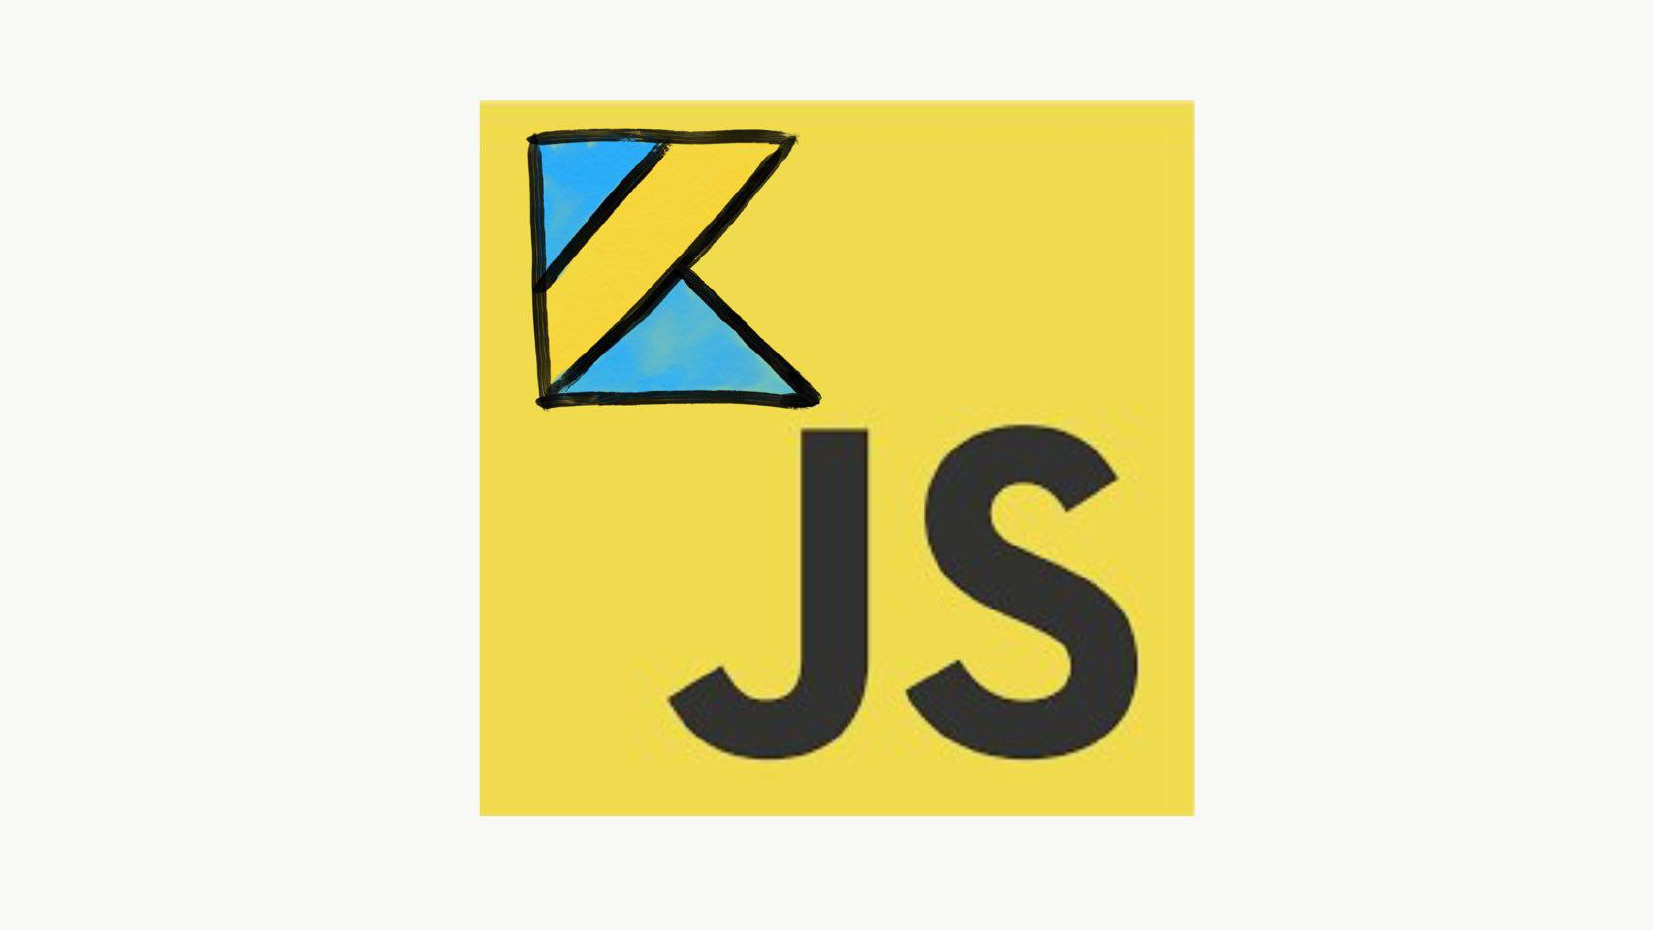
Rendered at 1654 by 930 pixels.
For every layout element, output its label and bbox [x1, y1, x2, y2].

picture [207, 0, 1448, 930]
